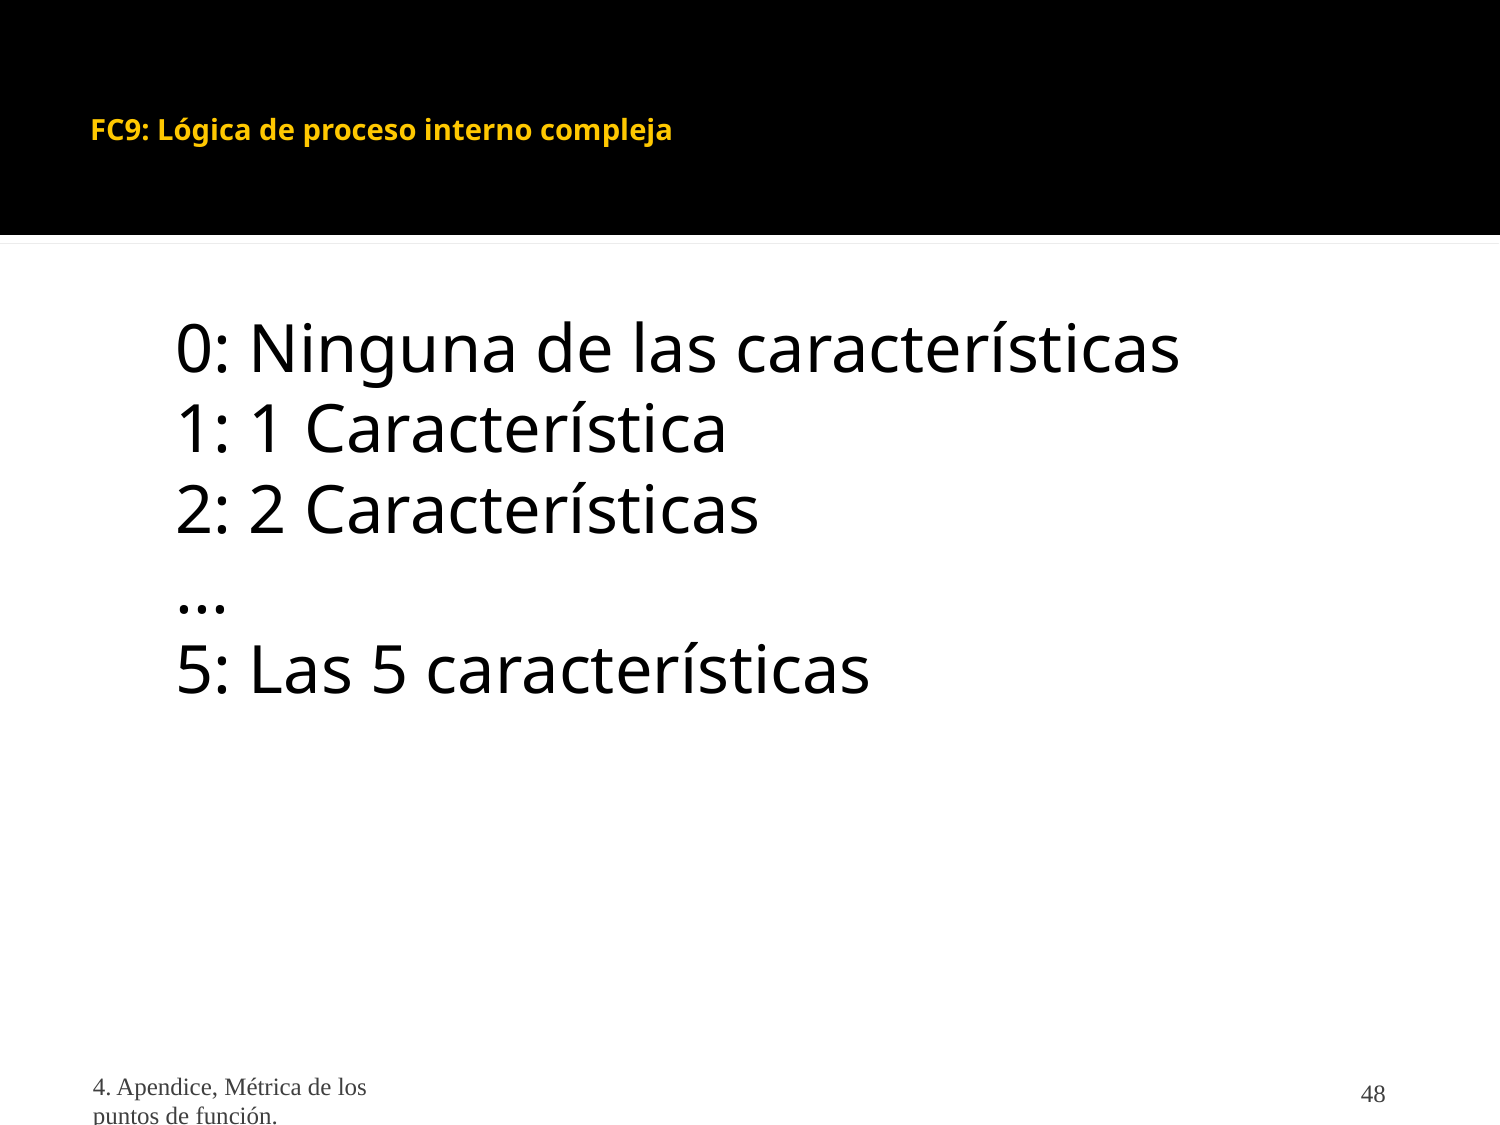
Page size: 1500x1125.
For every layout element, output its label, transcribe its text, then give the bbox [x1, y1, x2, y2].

list 0: Ninguna de las características 1: 1 Característica 2: 2 Características ... 5: Las 5 características [75, 291, 1426, 1051]
title FC9: Lógica de proceso interno compleja [75, 25, 1426, 232]
text_box [1345, 1062, 1467, 1108]
text_box 4. Apendice, Métrica de los puntos de función. [75, 1062, 426, 1108]
